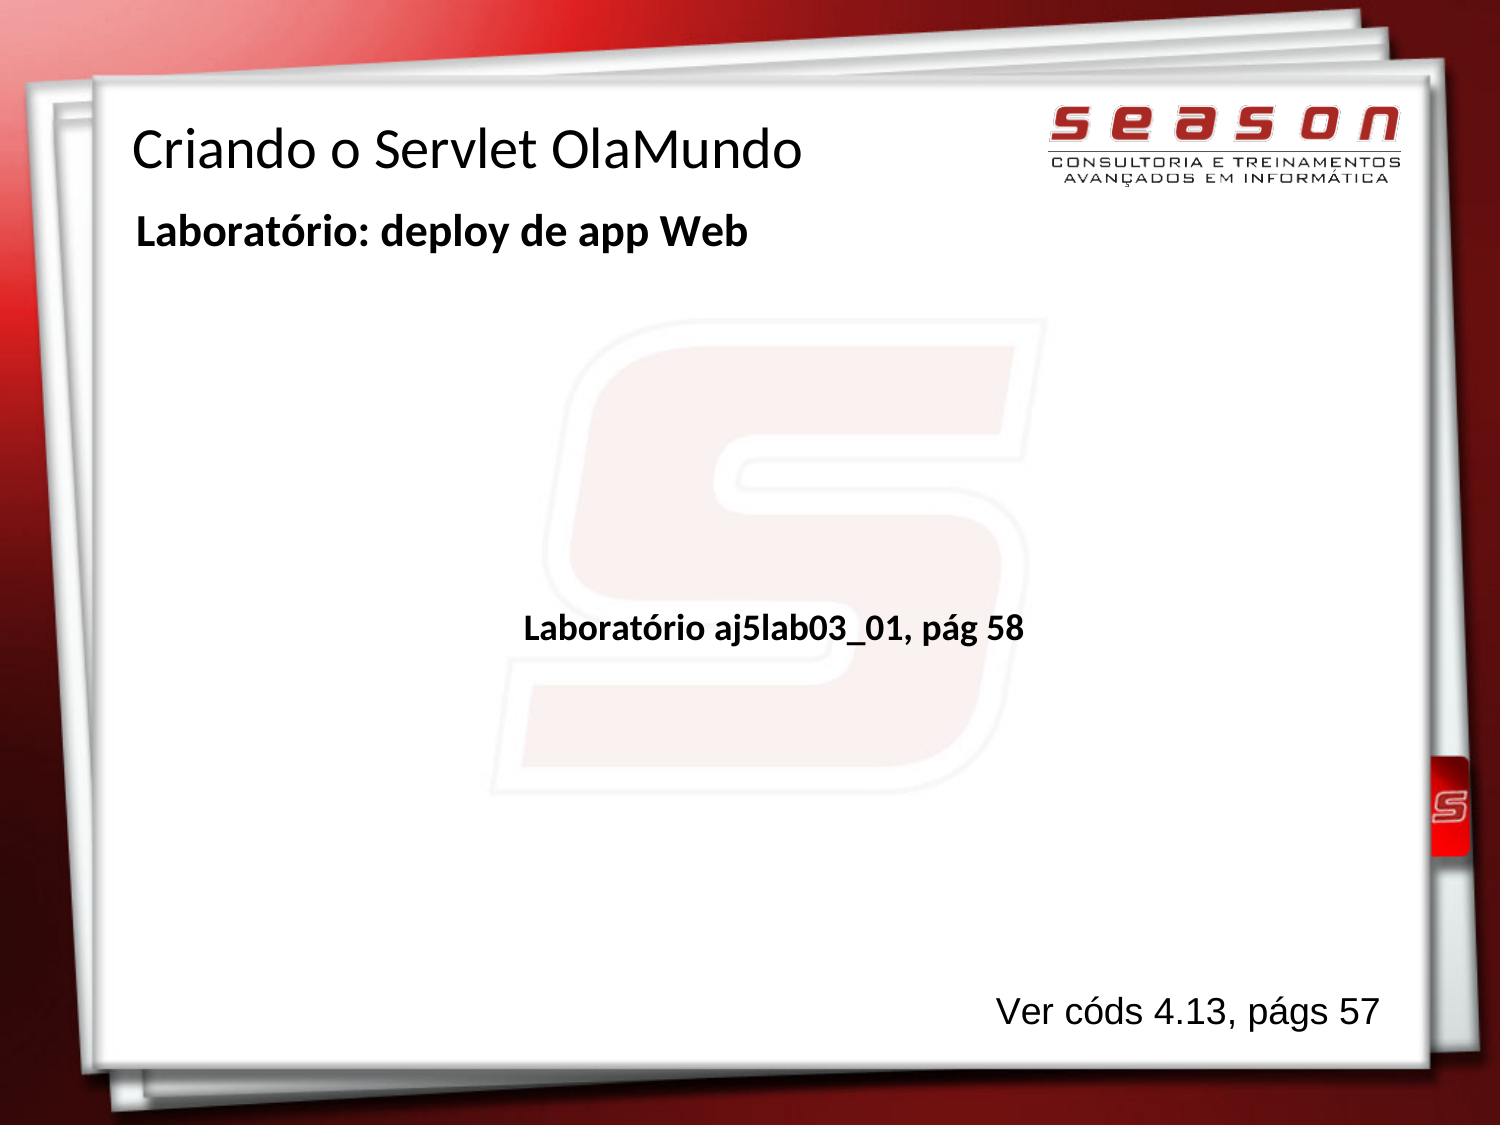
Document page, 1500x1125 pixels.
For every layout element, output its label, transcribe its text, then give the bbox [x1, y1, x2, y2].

text_box Ver códs 4.13, págs 57 [708, 979, 1396, 1040]
text_box Laboratório aj5lab03_01, pág 58 [207, 357, 1328, 894]
picture [0, 0, 1500, 1125]
text_box Laboratório: deploy de app Web [119, 200, 1240, 256]
title Criando o Servlet OlaMundo [118, 33, 1394, 257]
